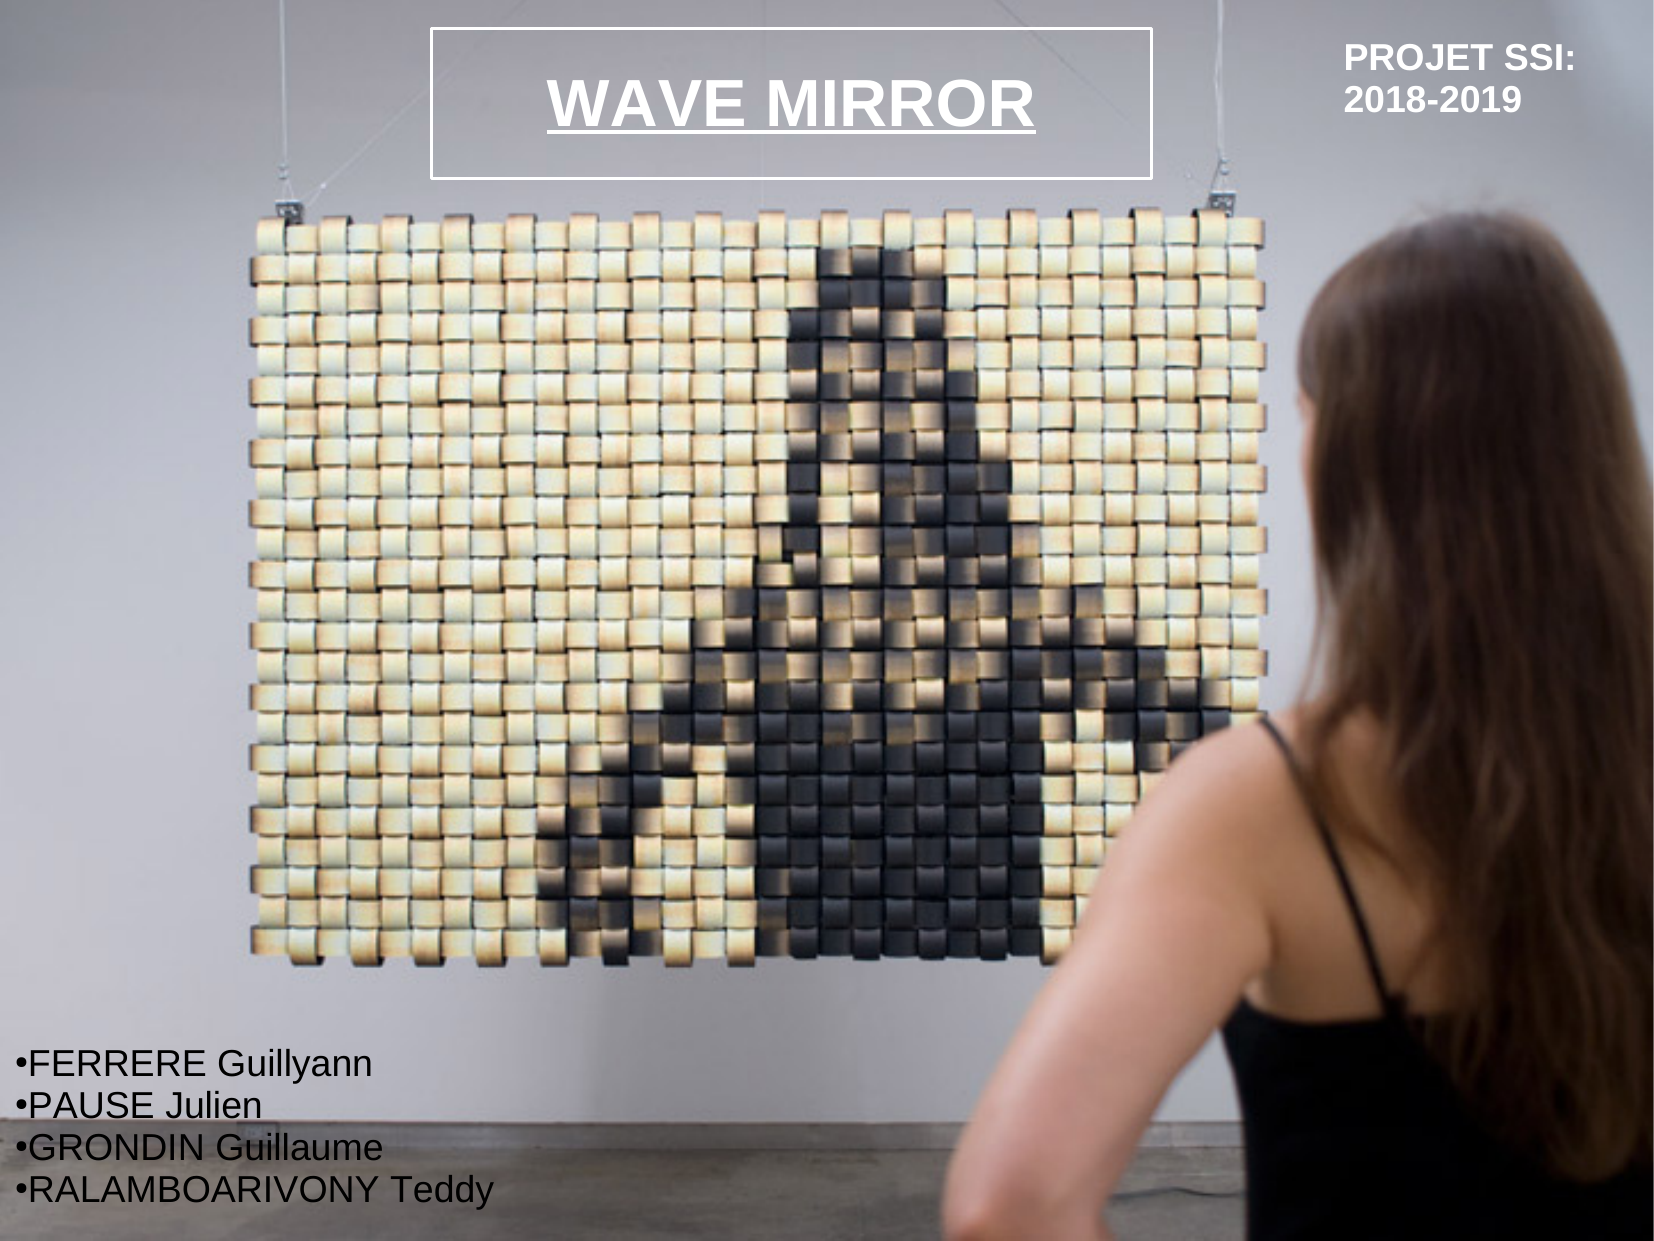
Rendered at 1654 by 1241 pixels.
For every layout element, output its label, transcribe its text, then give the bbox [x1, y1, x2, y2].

text_box PROJET SSI: 2018-2019 [1328, 29, 1654, 128]
subtitle WAVE MIRROR [431, 28, 1152, 179]
text_box FERRERE Guillyann PAUSE Julien GRONDIN Guillaume RALAMBOARIVONY Teddy [0, 1035, 621, 1241]
picture [0, 0, 1654, 1241]
